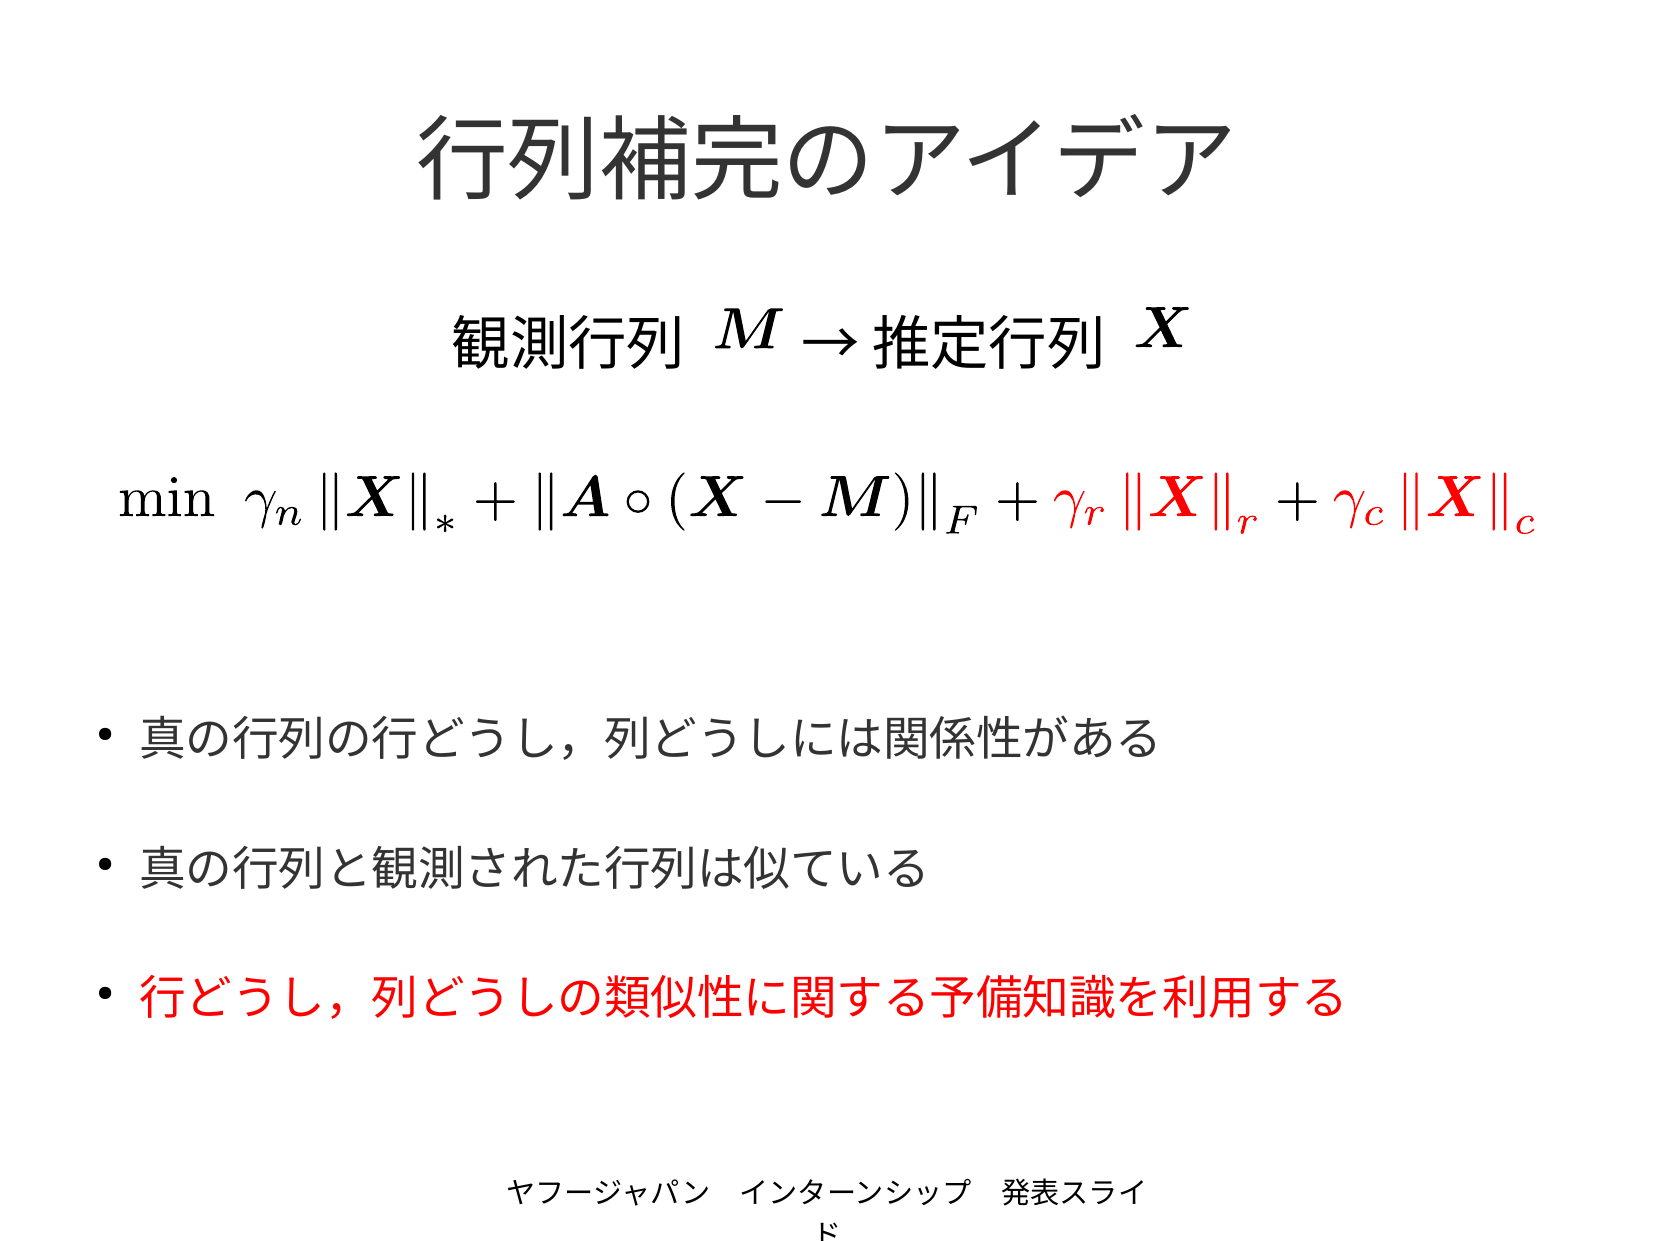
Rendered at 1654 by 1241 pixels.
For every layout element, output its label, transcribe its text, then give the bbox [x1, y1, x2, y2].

text_box 観測行列 → 推定行列 [425, 277, 1217, 375]
text_box [1133, 307, 1193, 348]
list 真の行列の行どうし，列どうしには関係性がある 真の行列と観測された行列は似ている 行どうし，列どうしの類似性に関する予備知識を利用する [82, 668, 1571, 1034]
title 行列補完のアイデア [82, 49, 1571, 257]
text_box [118, 472, 1535, 535]
text_box [712, 308, 786, 349]
